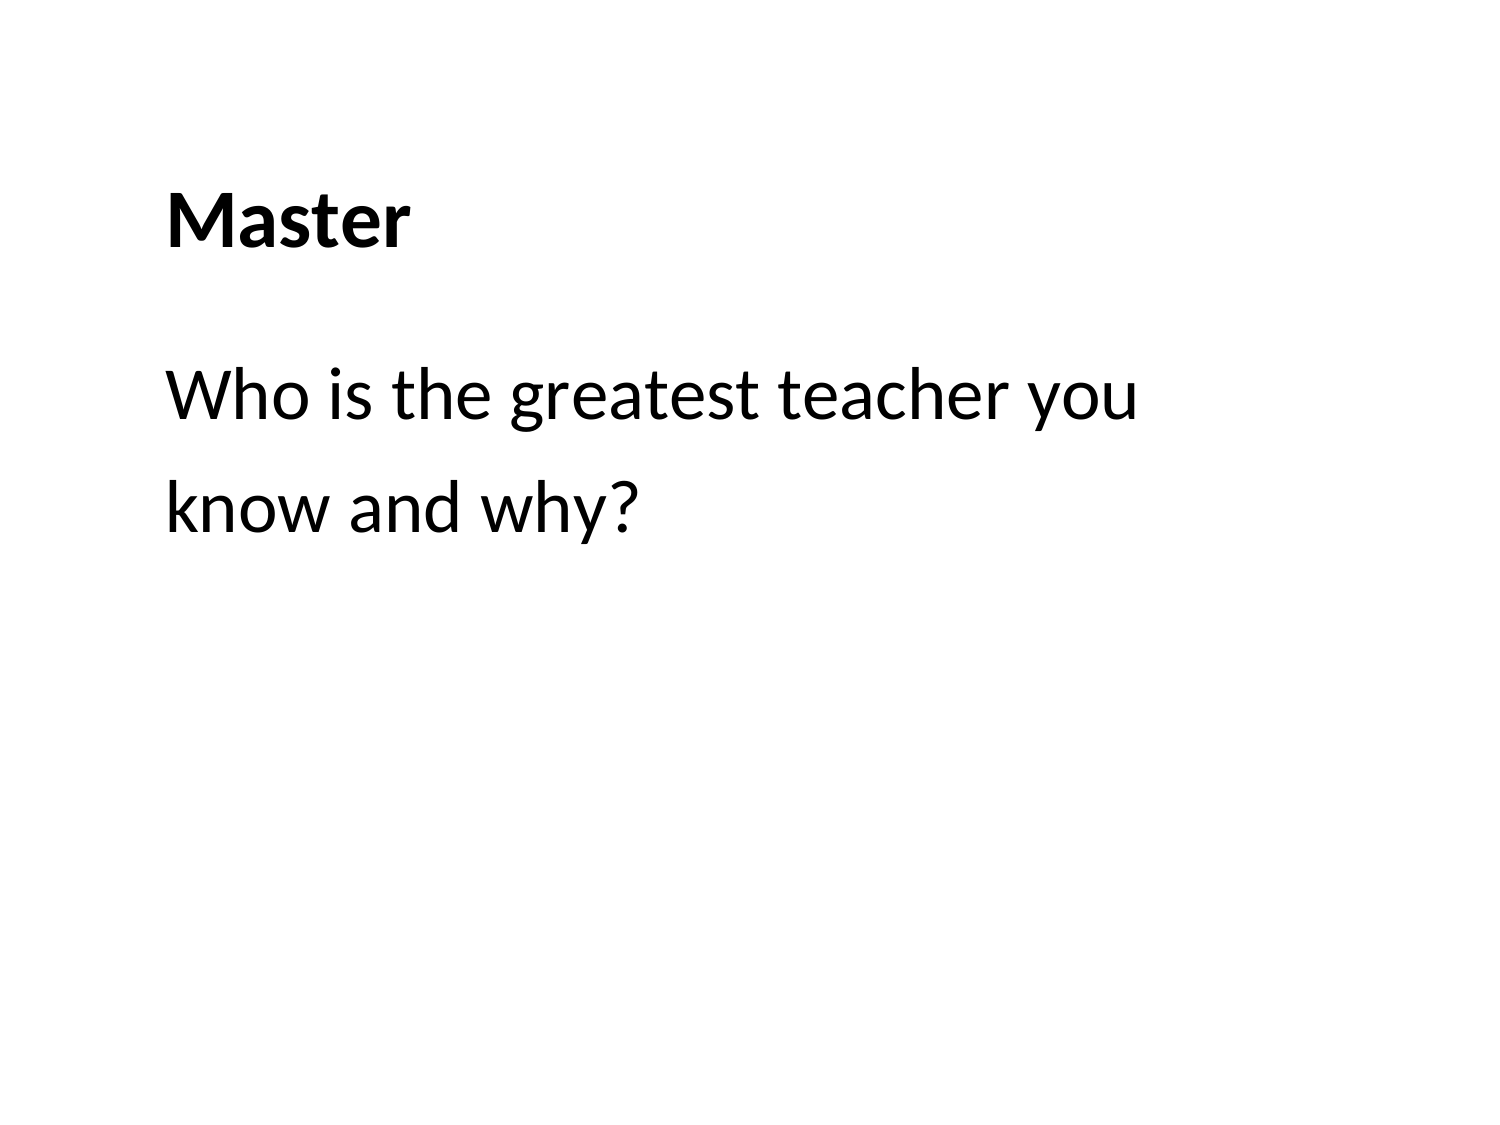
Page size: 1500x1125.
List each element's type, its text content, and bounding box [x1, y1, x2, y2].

text_box Master [149, 166, 1427, 262]
text_box Who is the greatest teacher you know and why? [150, 314, 1306, 871]
